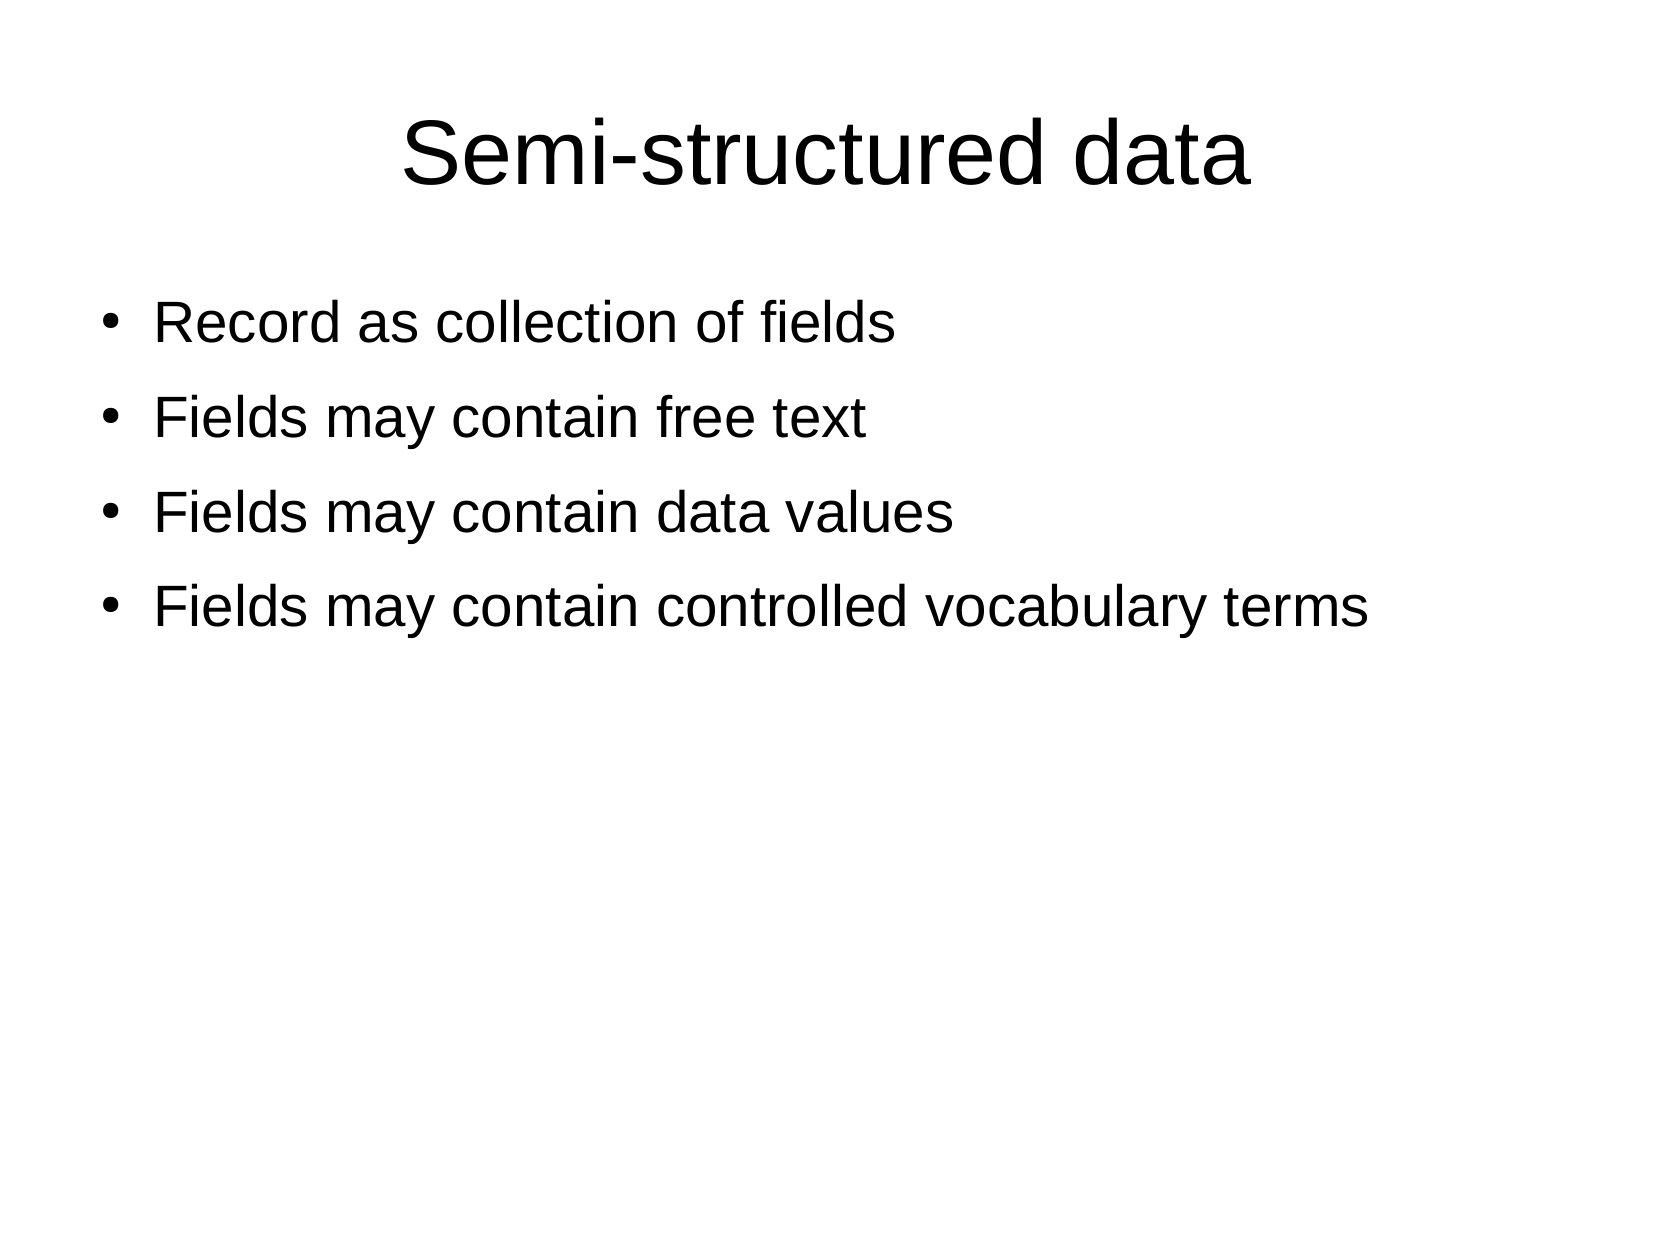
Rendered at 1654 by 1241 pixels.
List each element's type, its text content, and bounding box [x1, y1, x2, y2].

list Record as collection of fields Fields may contain free text Fields may contain data values Fields may contain controlled vocabulary terms [82, 290, 1538, 1146]
title Semi-structured data [82, 49, 1571, 257]
